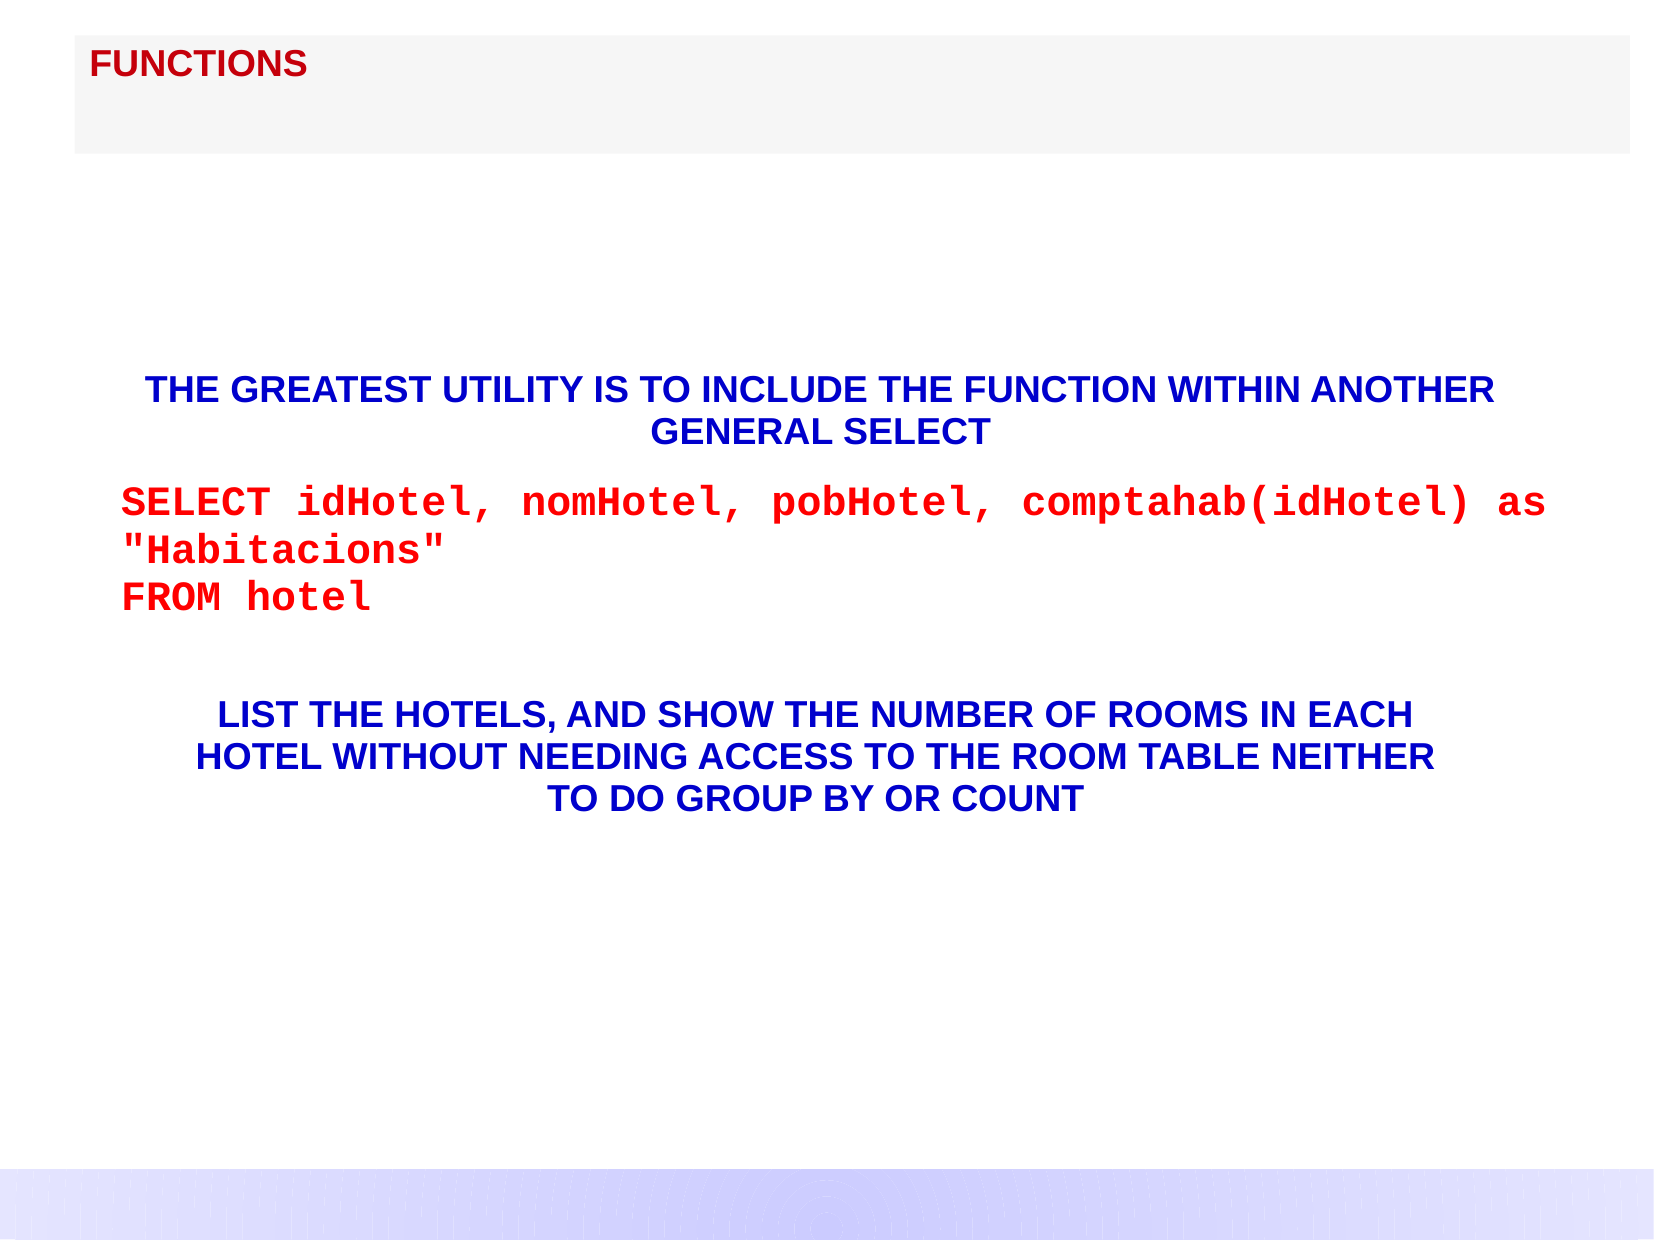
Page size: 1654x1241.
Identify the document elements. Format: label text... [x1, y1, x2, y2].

text_box [0, 304, 1654, 1221]
text_box LIST THE HOTELS, AND SHOW THE NUMBER OF ROOMS IN EACH HOTEL WITHOUT NEEDING ACCESS TO THE ROOM TABLE NEITHER TO DO GROUP BY OR COUNT [172, 685, 1460, 831]
text_box THE GREATEST UTILITY IS TO INCLUDE THE FUNCTION WITHIN ANOTHER GENERAL SELECT [129, 318, 1512, 460]
text_box FUNCTIONS [74, 35, 1630, 154]
text_box SELECT idHotel, nomHotel, pobHotel, comptahab(idHotel) as "Habitacions" FROM hotel [106, 473, 1595, 632]
